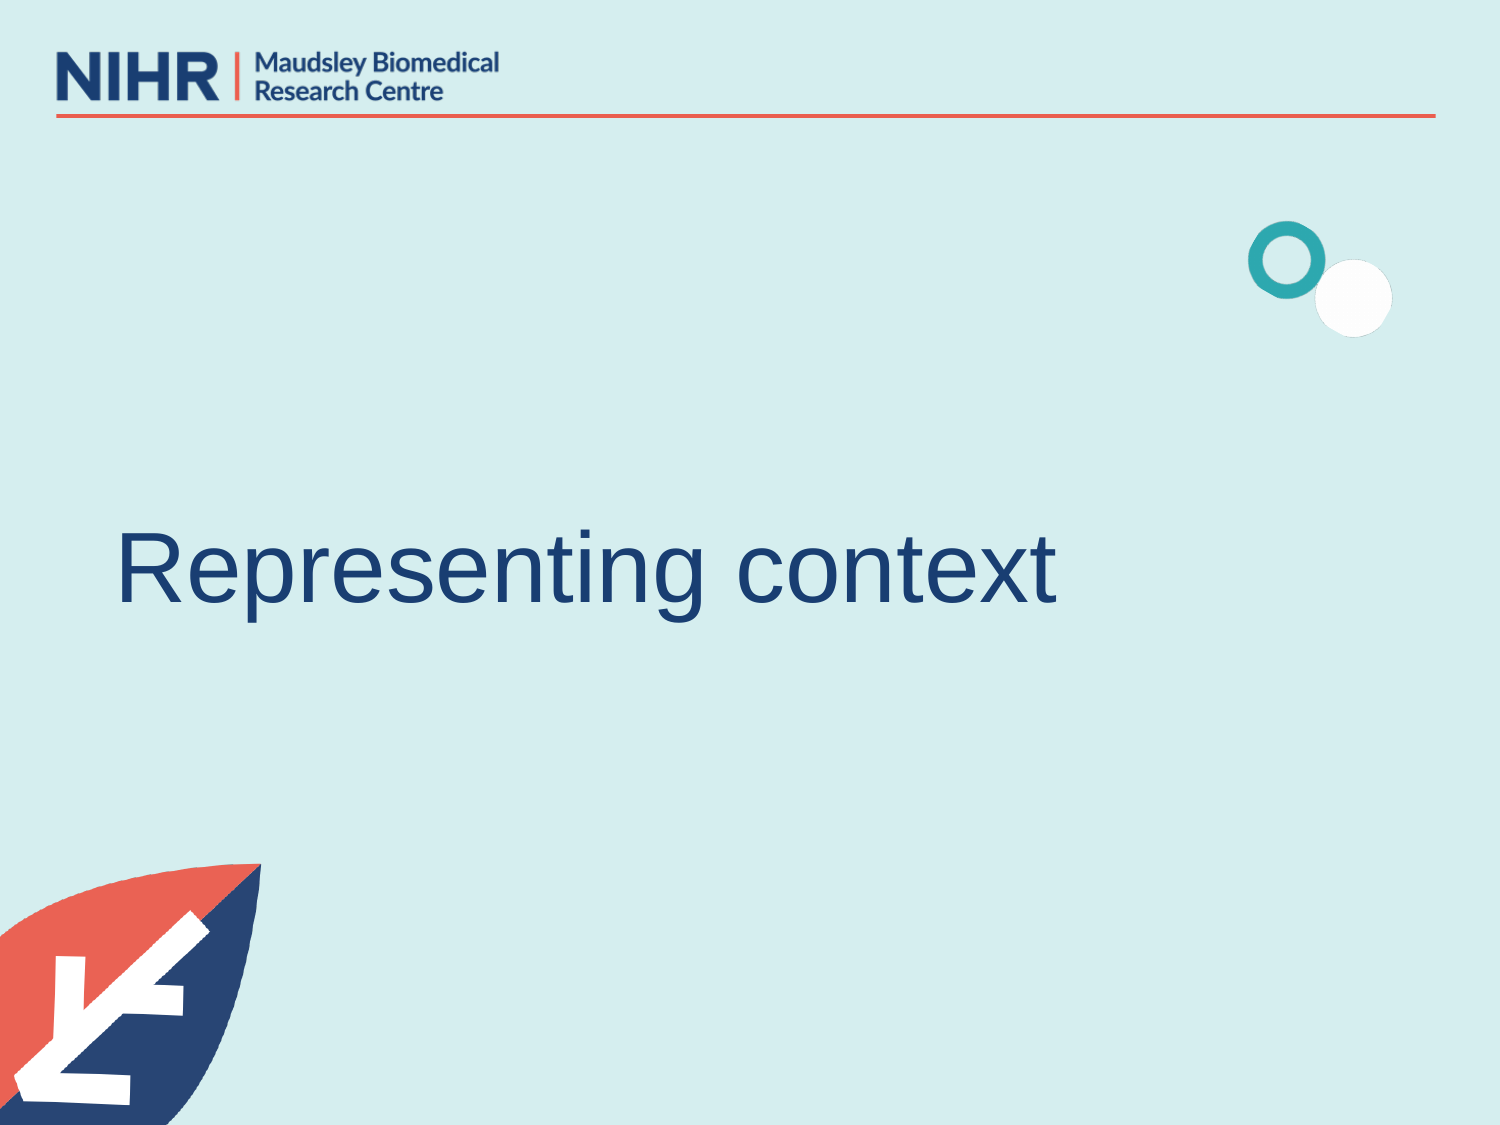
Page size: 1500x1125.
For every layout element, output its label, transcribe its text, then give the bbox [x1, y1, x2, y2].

picture [0, 770, 347, 1125]
title Representing context [99, 453, 1393, 672]
picture [27, 17, 528, 136]
